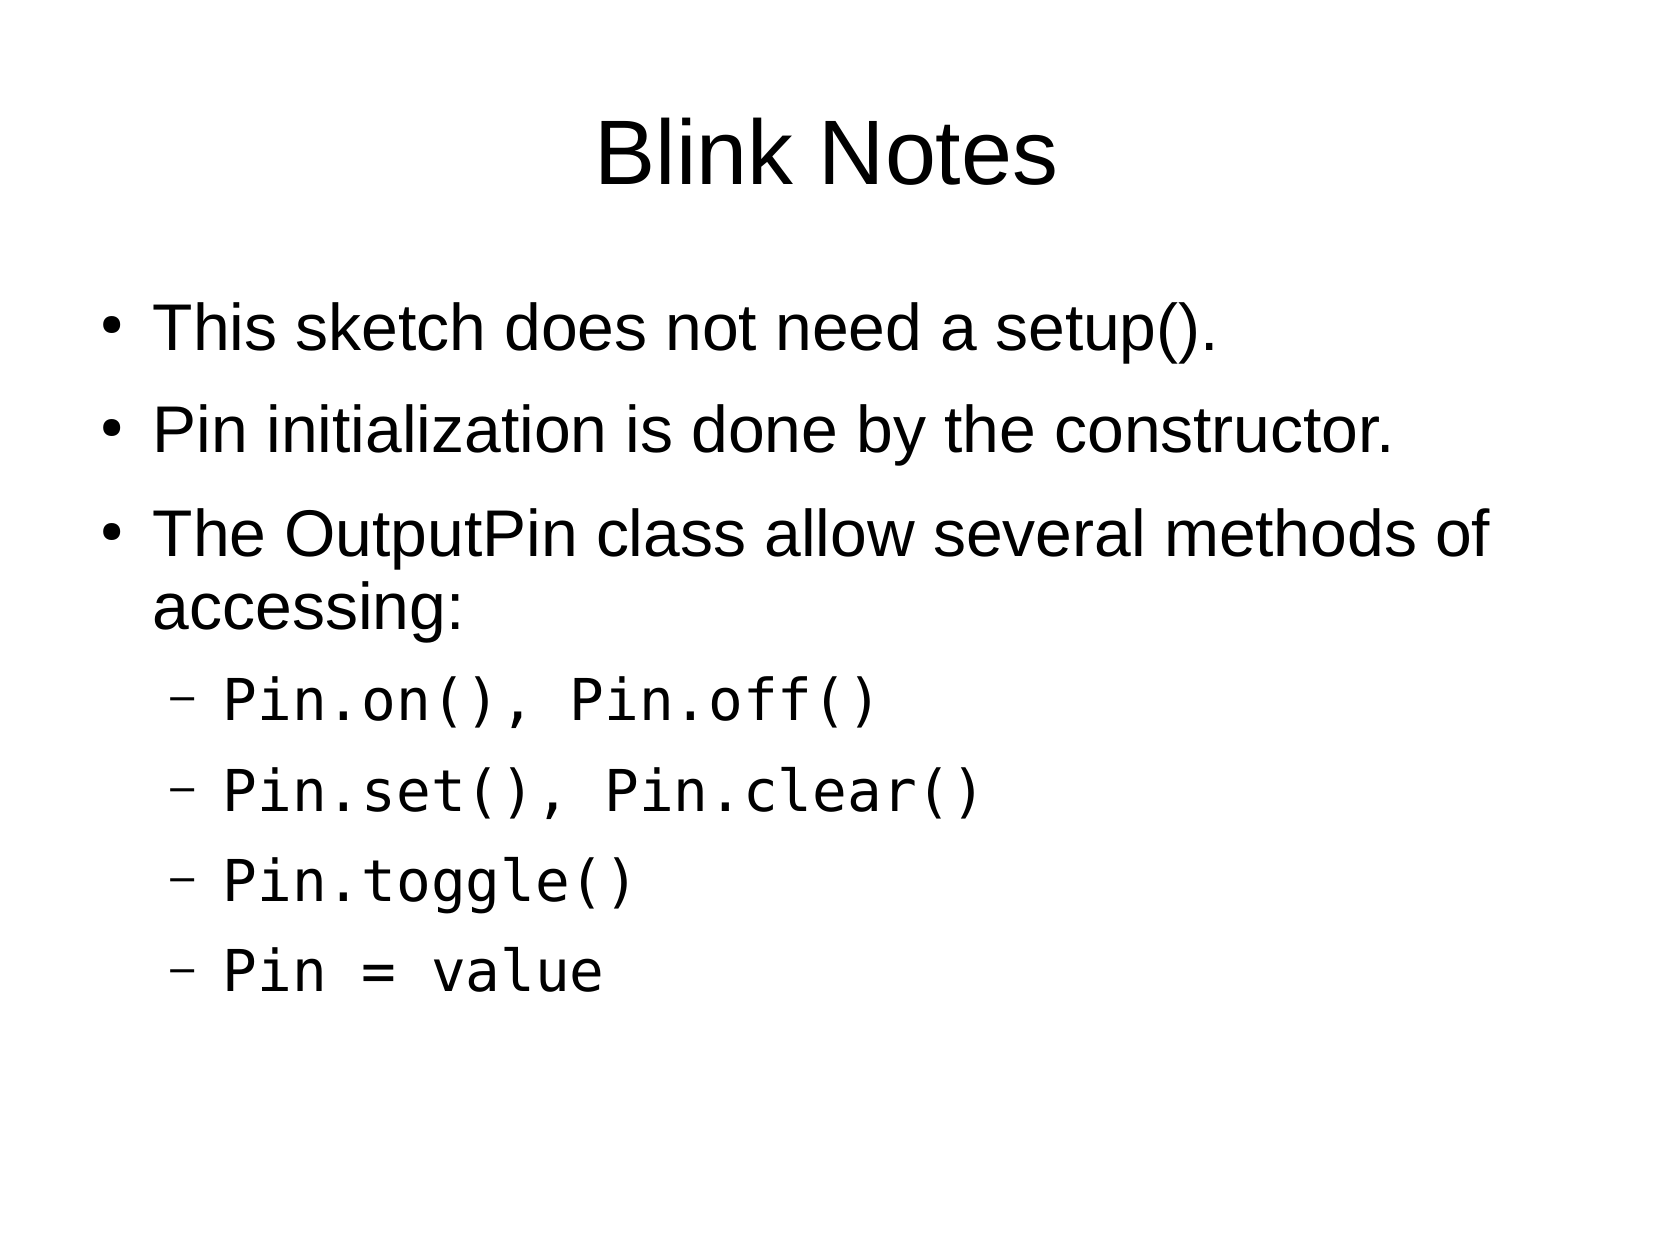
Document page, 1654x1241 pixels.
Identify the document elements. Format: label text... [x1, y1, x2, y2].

title Blink Notes [82, 49, 1571, 257]
list This sketch does not need a setup(). Pin initialization is done by the constructor. The OutputPin class allow several methods of accessing: Pin.on(), Pin.off() Pin.set(), Pin.clear() Pin.toggle() Pin = value [82, 290, 1571, 1010]
